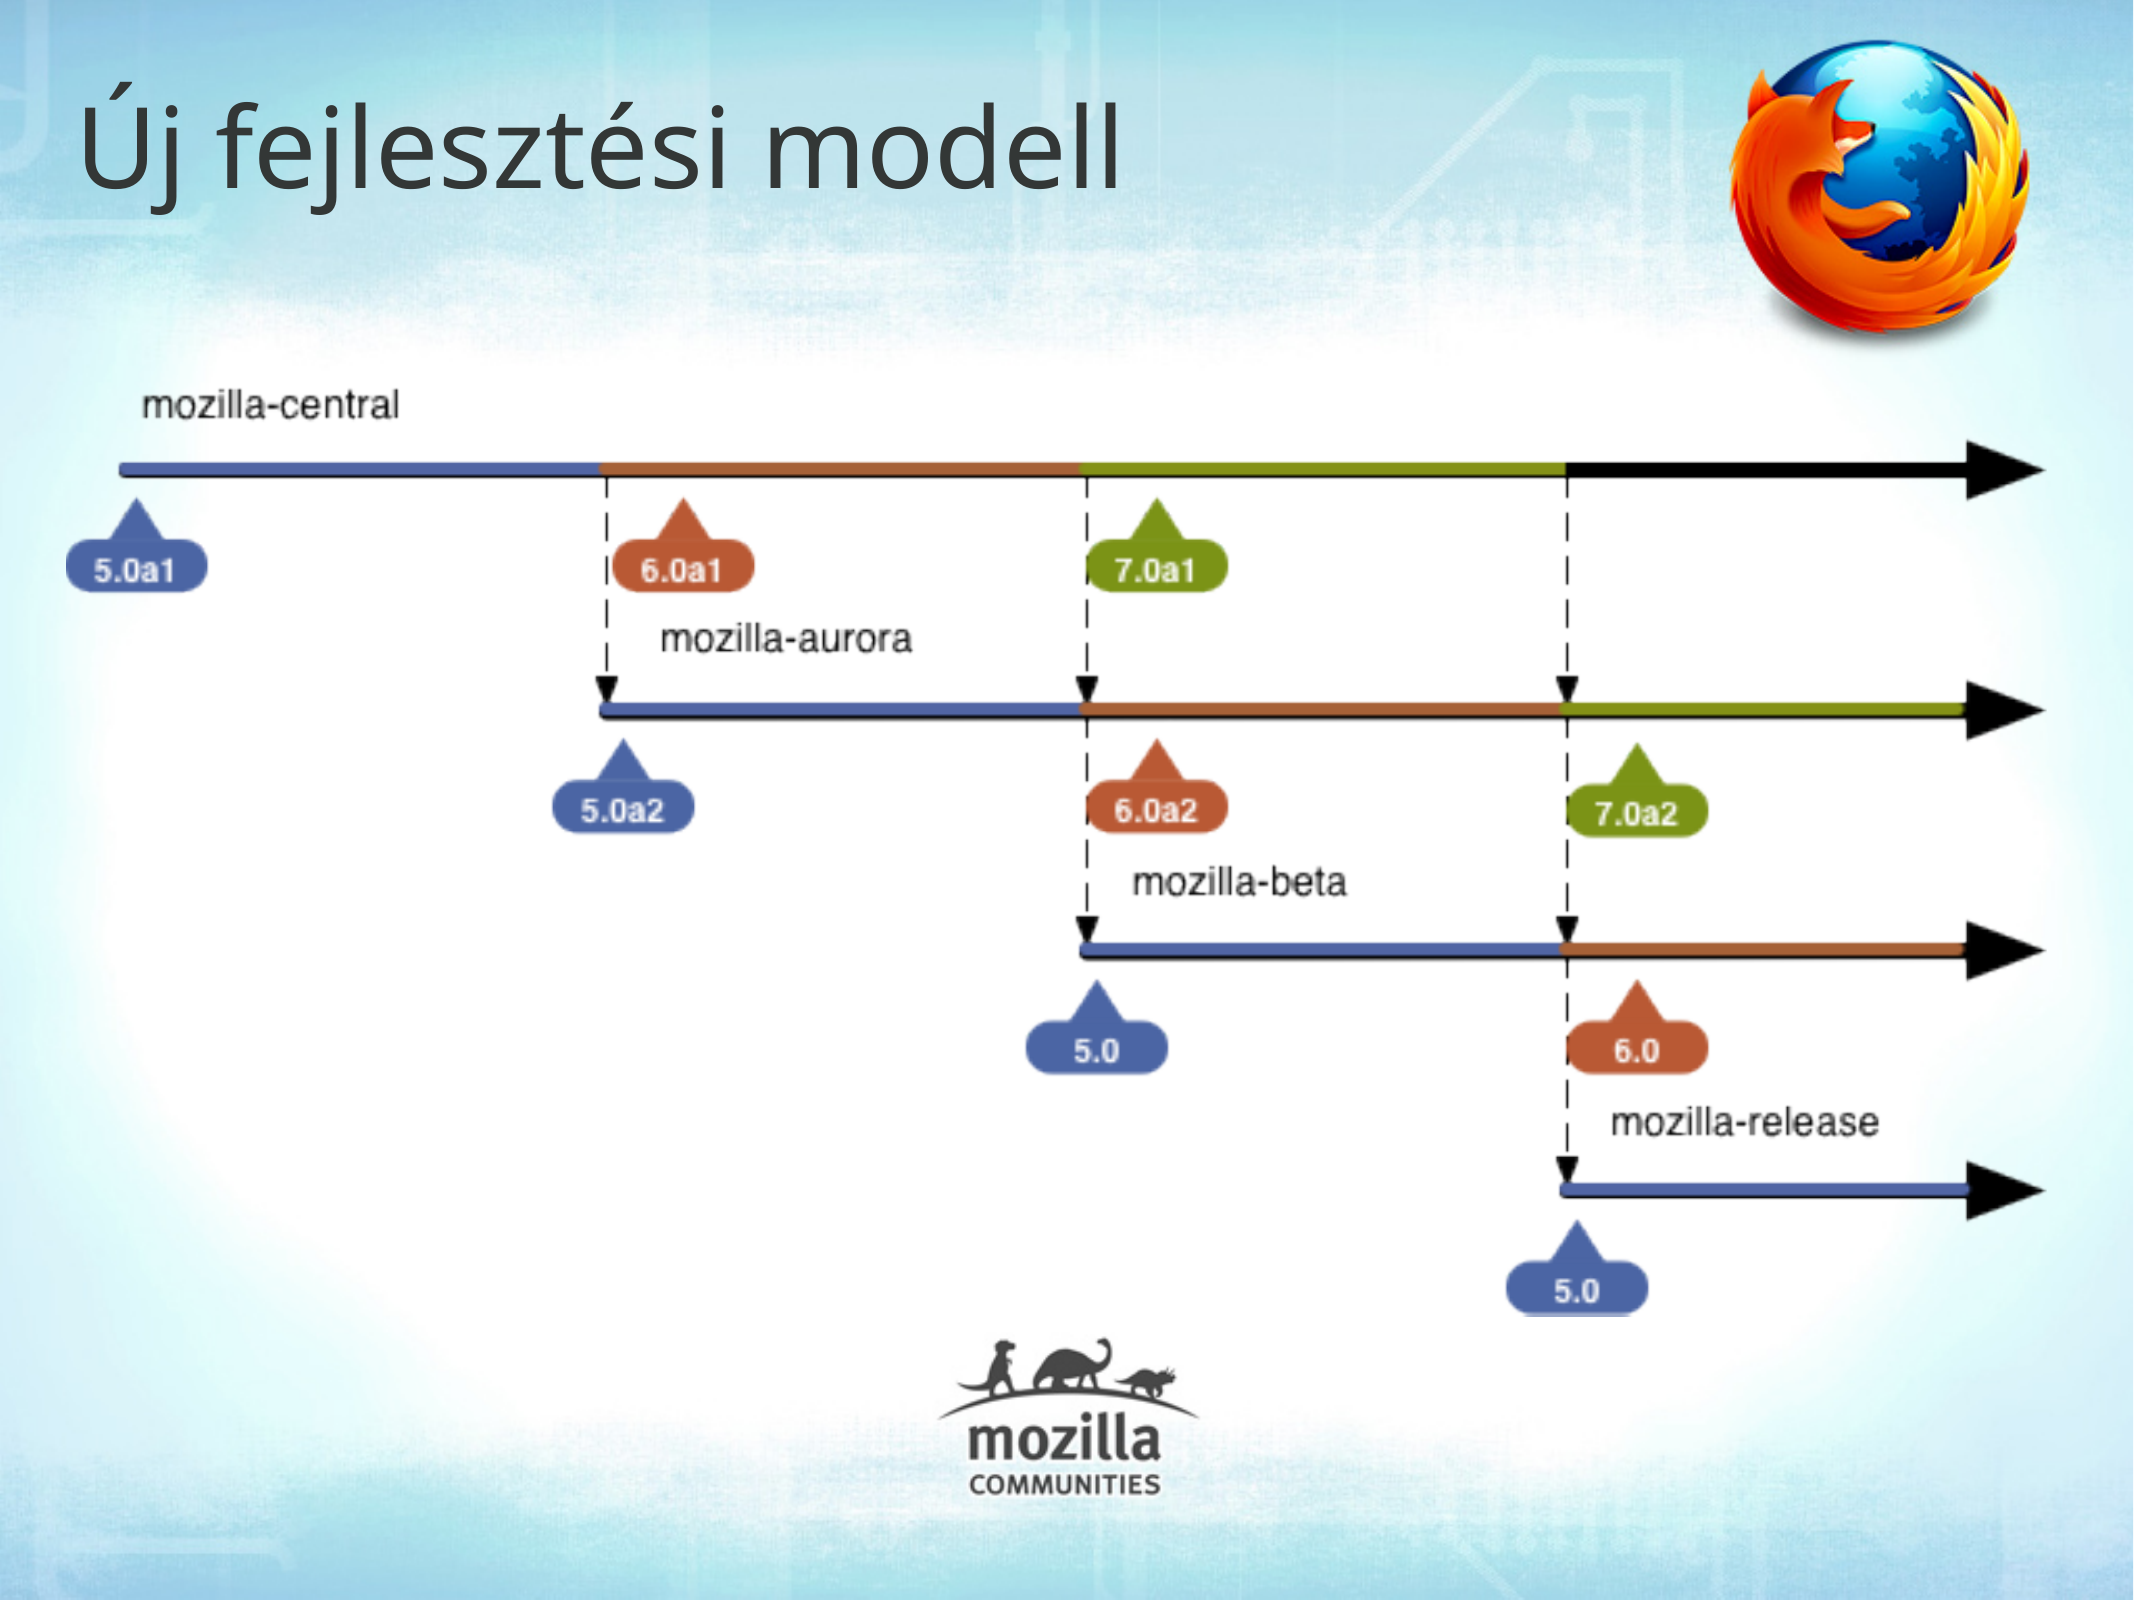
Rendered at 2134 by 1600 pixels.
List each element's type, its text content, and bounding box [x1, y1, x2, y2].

picture [0, 0, 2134, 1600]
title Új fejlesztési modell [66, 0, 1667, 288]
